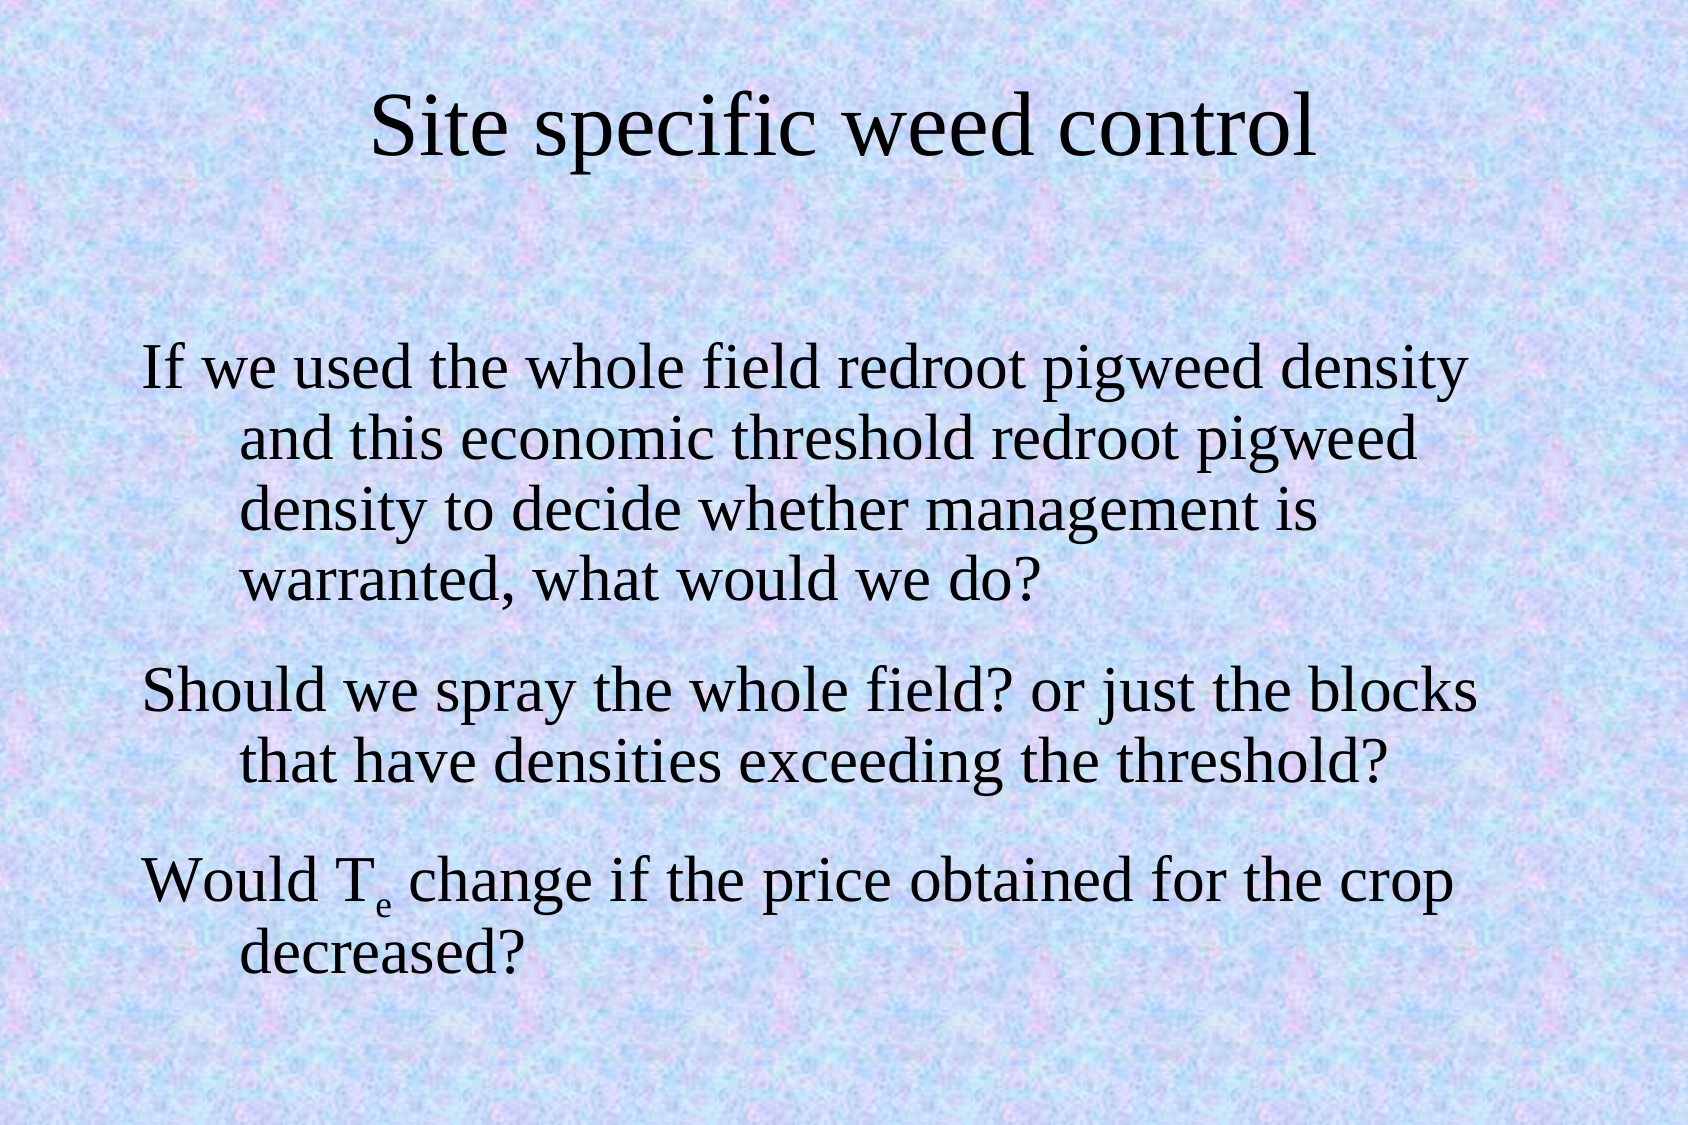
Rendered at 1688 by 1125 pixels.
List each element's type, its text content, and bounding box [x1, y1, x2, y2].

title Site specific weed control [126, 24, 1561, 213]
picture [0, 0, 1688, 1125]
list If we used the whole field redroot pigweed density and this economic threshold redroot pigweed density to decide whether management is warranted, what would we do? Should we spray the whole field? or just the blocks that have densities exceeding the threshold? Would Te change if the price obtained for the crop decreased? [126, 324, 1561, 1000]
